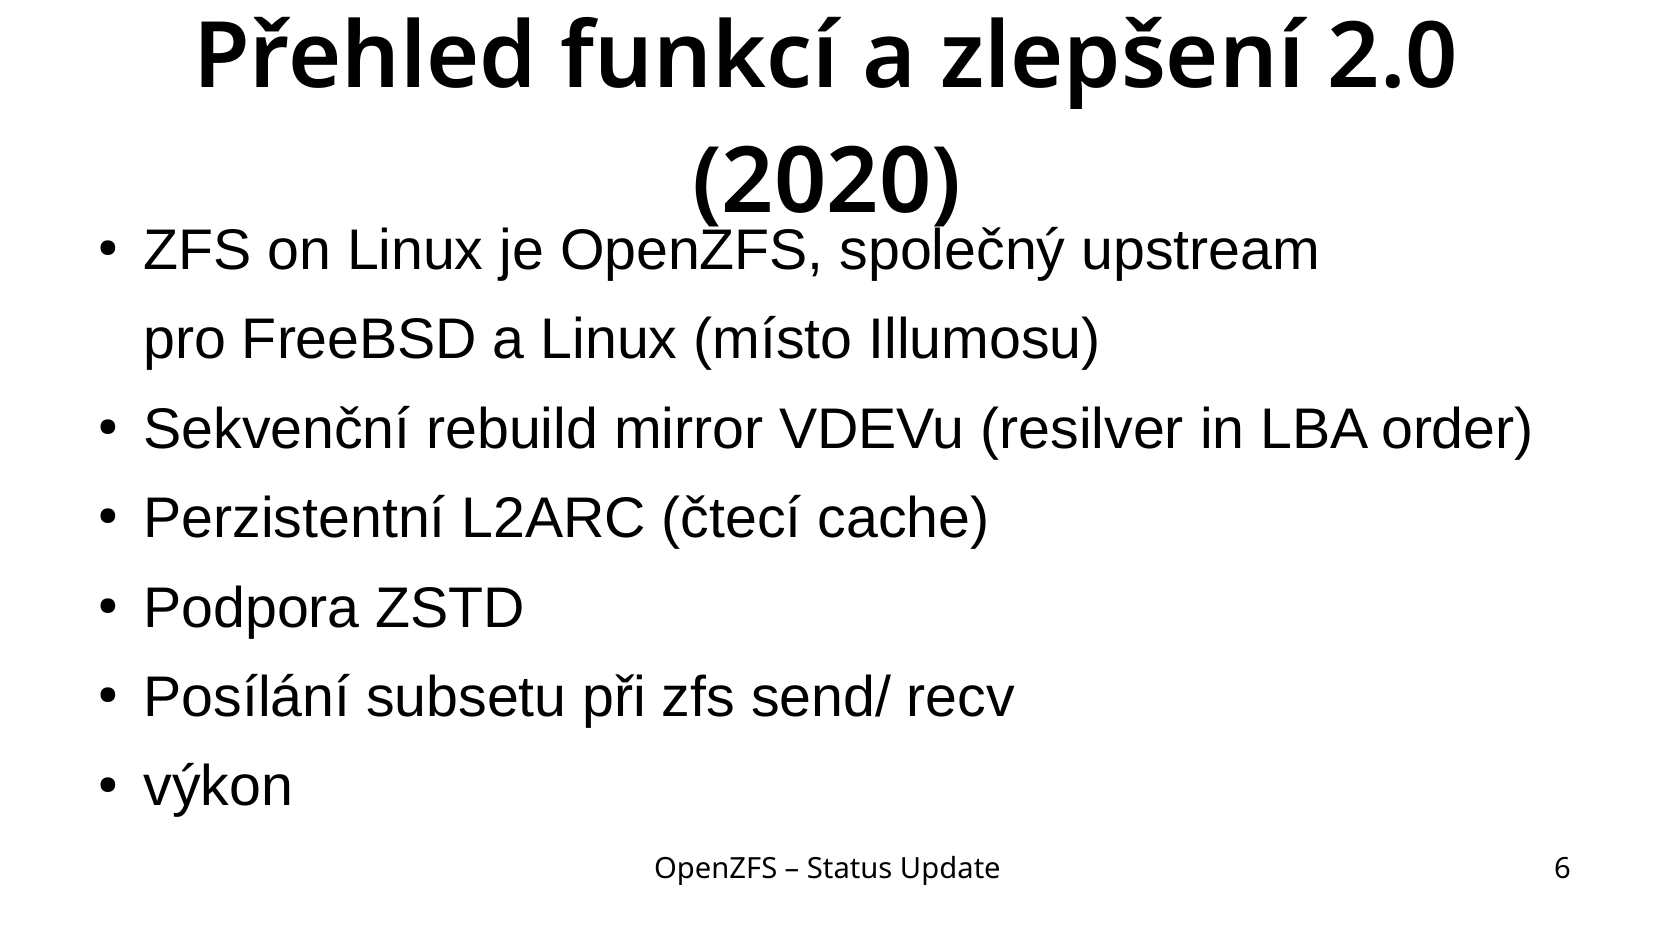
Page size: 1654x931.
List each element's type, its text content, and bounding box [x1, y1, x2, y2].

title Přehled funkcí a zlepšení 2.0 (2020) [82, 37, 1571, 193]
list ZFS on Linux je OpenZFS, společný upstream pro FreeBSD a Linux (místo Illumosu) Sekvenční rebuild mirror VDEVu (resilver in LBA order) Perzistentní L2ARC (čtecí cache) Podpora ZSTD Posílání subsetu při zfs send/ recv výkon [82, 217, 1571, 826]
